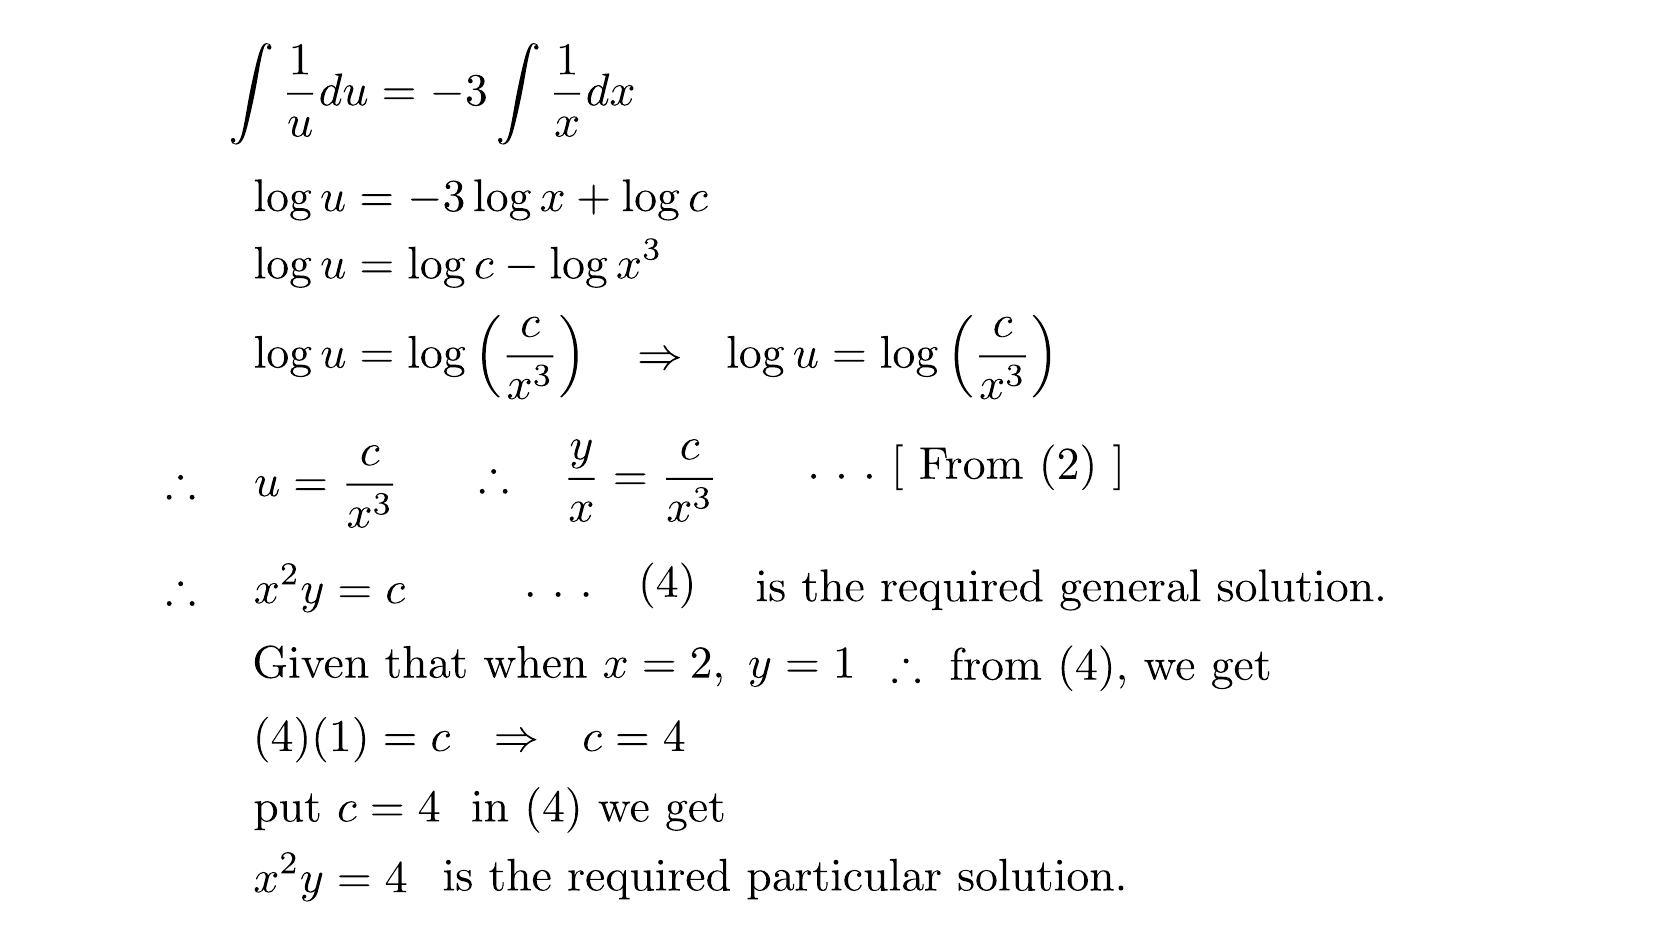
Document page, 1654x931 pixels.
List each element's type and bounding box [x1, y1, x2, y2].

text_box [479, 469, 508, 494]
text_box [255, 563, 406, 613]
text_box [254, 787, 724, 833]
text_box [230, 42, 634, 145]
text_box [166, 474, 195, 500]
text_box [892, 645, 1270, 692]
text_box [255, 238, 659, 288]
text_box [255, 315, 578, 400]
text_box [255, 444, 394, 529]
text_box [568, 439, 713, 523]
text_box [756, 569, 1383, 611]
text_box [254, 645, 852, 688]
text_box [254, 179, 708, 221]
text_box [639, 345, 680, 371]
text_box [254, 852, 407, 902]
text_box [255, 716, 685, 763]
text_box [526, 562, 692, 609]
text_box [809, 444, 1120, 491]
subtitle [47, 28, 1623, 896]
text_box [727, 315, 1051, 400]
text_box [443, 858, 1124, 900]
text_box [166, 581, 195, 606]
